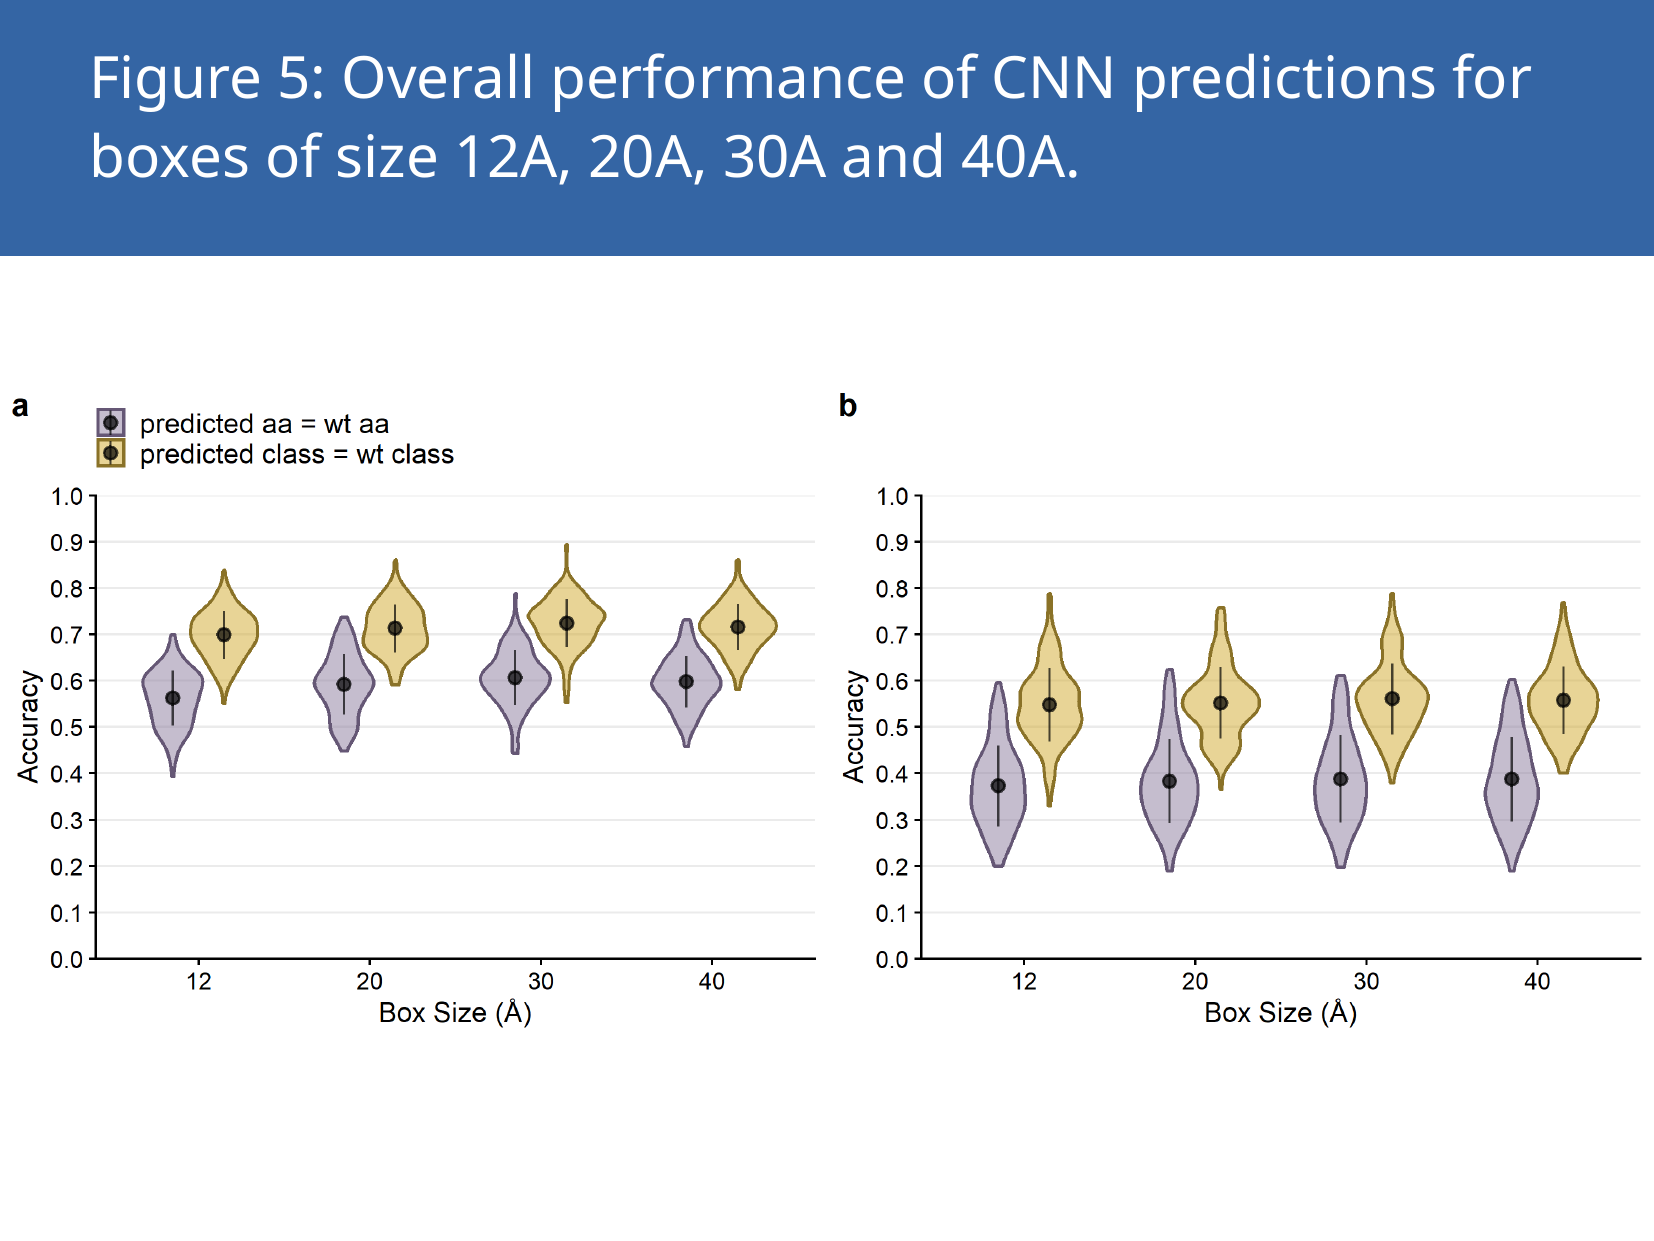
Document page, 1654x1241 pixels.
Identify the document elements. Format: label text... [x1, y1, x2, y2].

text_box Figure 5: Overall performance of CNN predictions for boxes of size 12A, 20A, 30A and 40A. [0, 28, 1647, 184]
picture [3, 380, 1654, 1041]
text_box [0, 0, 1654, 256]
